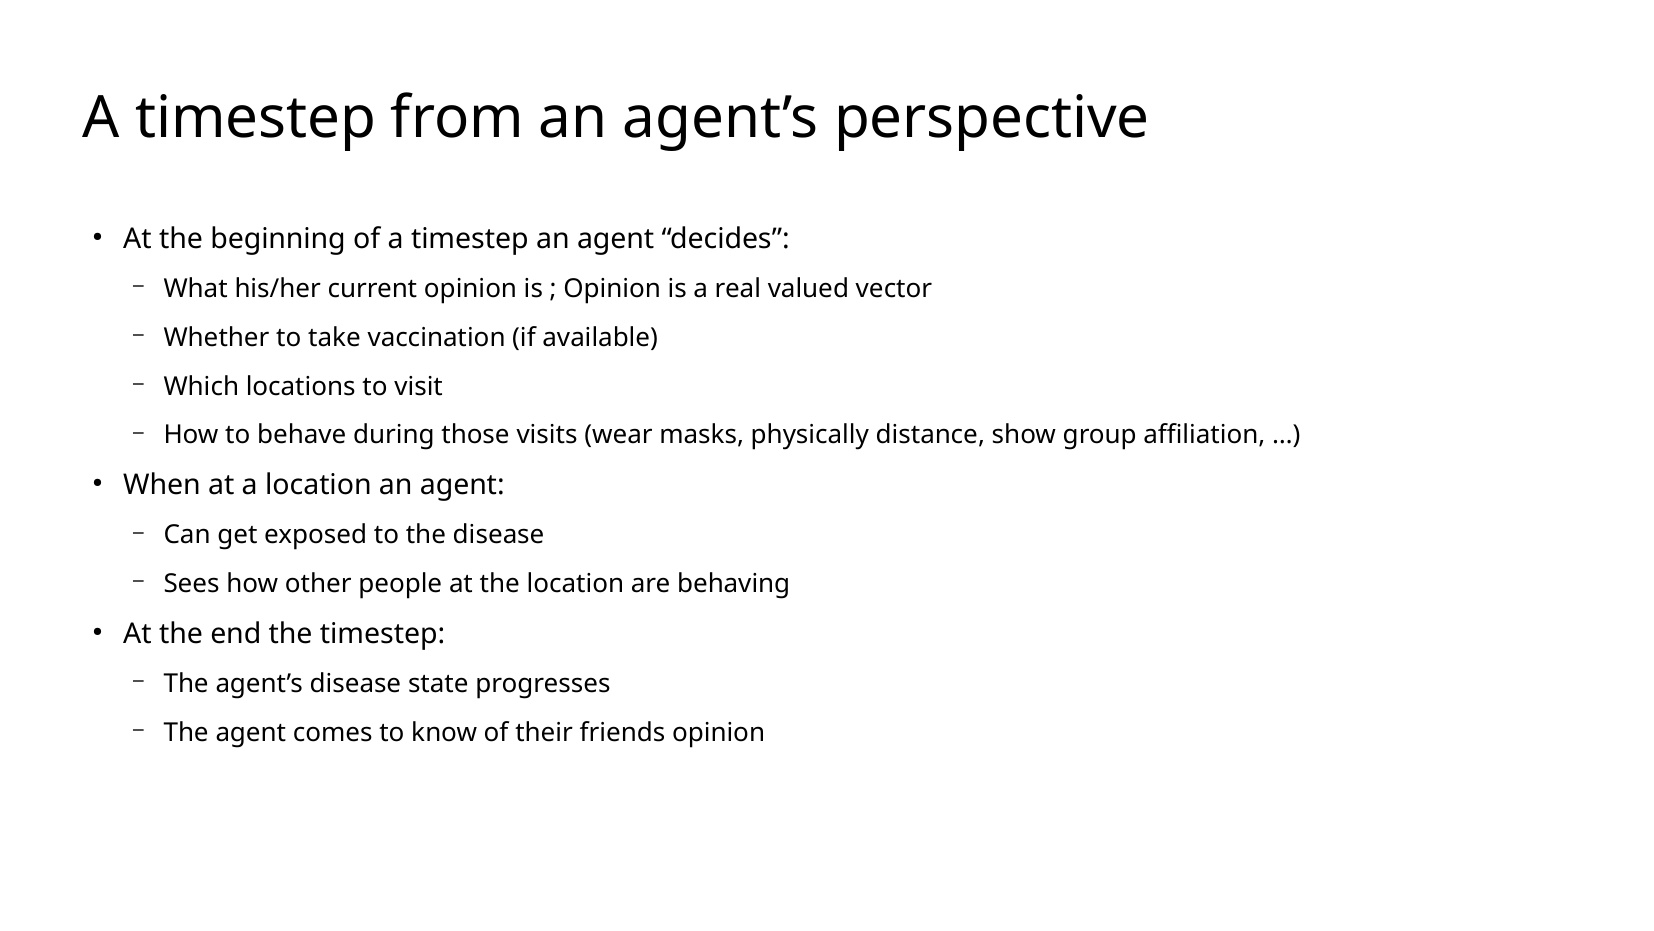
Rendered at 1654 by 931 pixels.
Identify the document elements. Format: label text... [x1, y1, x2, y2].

list At the beginning of a timestep an agent “decides”: What his/her current opinion is ; Opinion is a real valued vector Whether to take vaccination (if available) Which locations to visit How to behave during those visits (wear masks, physically distance, show group affiliation, …) When at a location an agent: Can get exposed to the disease Sees how other people at the location are behaving At the end the timestep: The agent’s disease state progresses The agent comes to know of their friends opinion [82, 217, 1576, 758]
title A timestep from an agent’s perspective [82, 37, 1571, 193]
